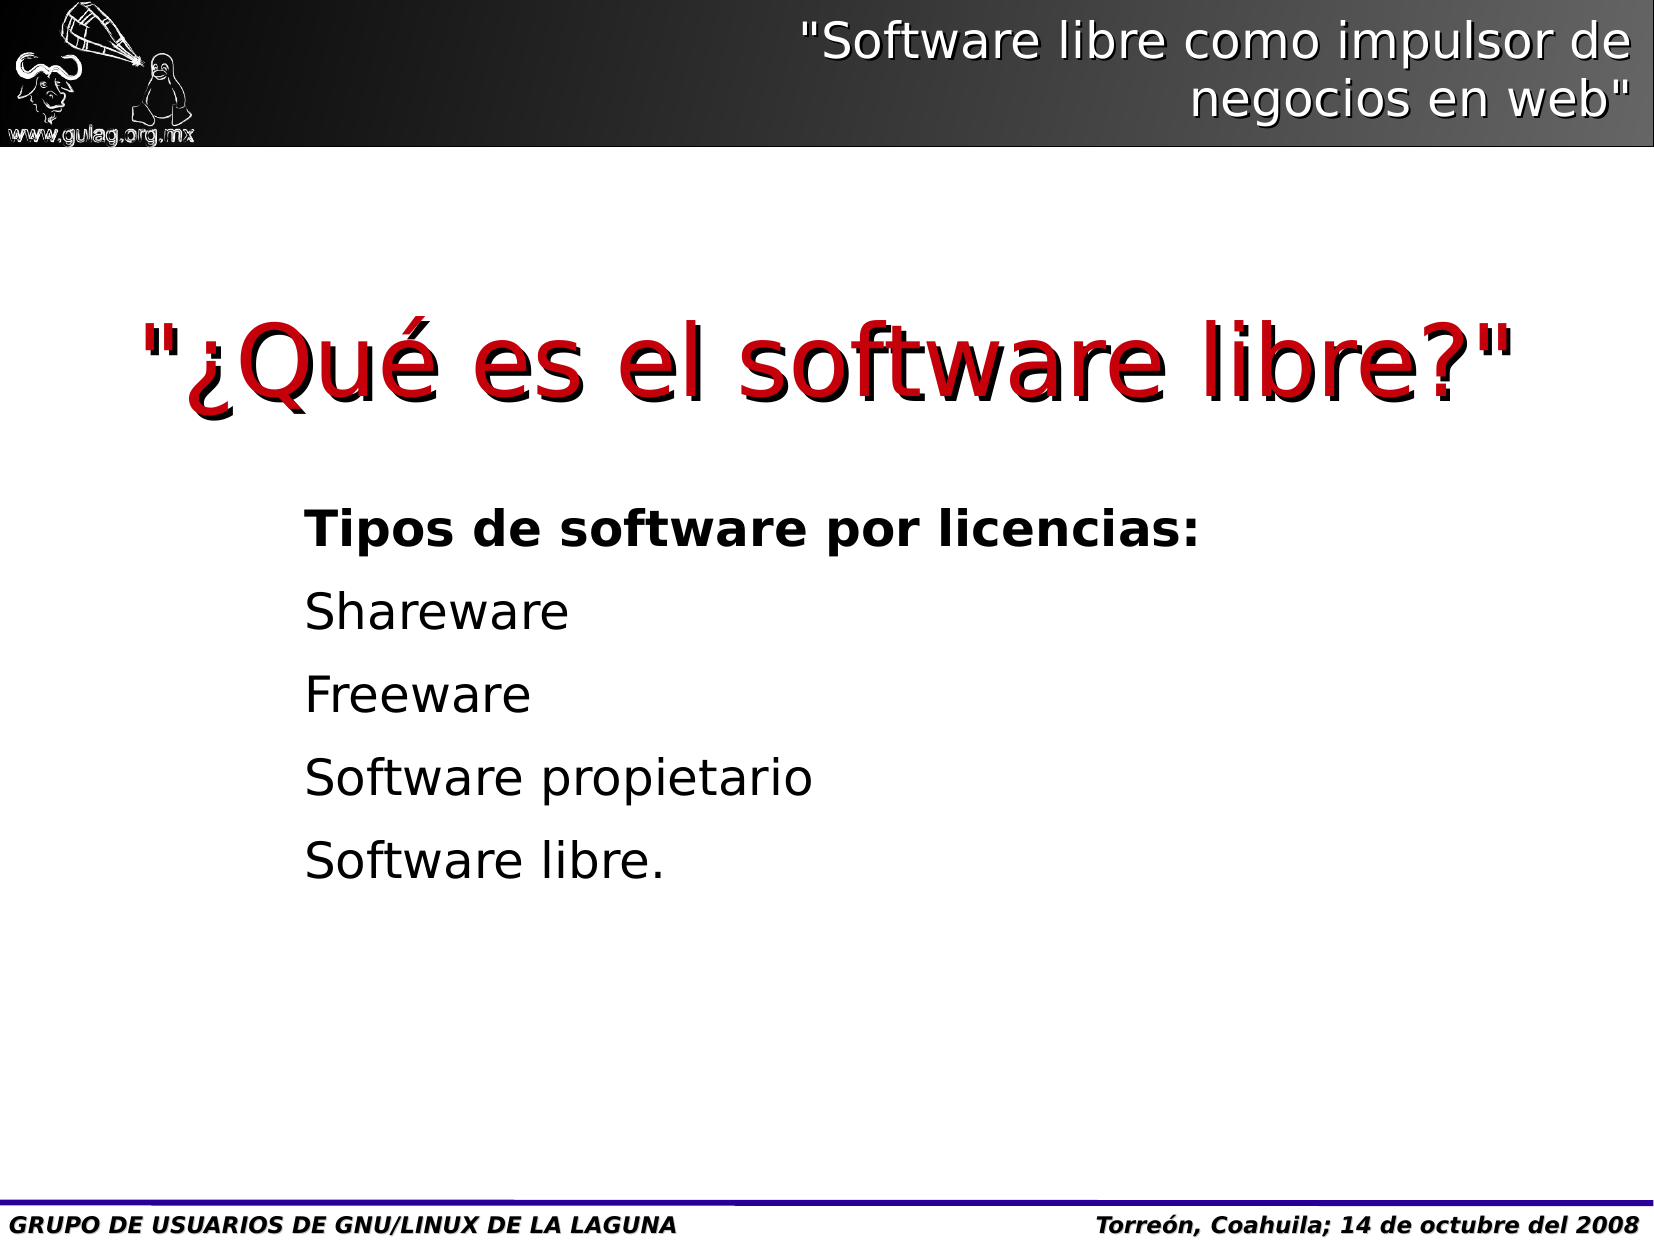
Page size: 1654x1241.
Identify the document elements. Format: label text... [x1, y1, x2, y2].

text_box [0, 0, 5, 147]
text_box "¿Qué es el software libre?" [29, 296, 1625, 428]
text_box Tipos de software por licencias: Shareware Freeware Software propietario Software libre. [289, 492, 1353, 898]
picture [5, 0, 197, 148]
text_box [197, 0, 1654, 147]
text_box GRUPO DE USUARIOS DE GNU/LINUX DE LA LAGUNA [0, 1204, 694, 1241]
text_box Torreón, Coahuila; 14 de octubre del 2008 [1080, 1204, 1654, 1241]
text_box "Software libre como impulsor de negocios en web" [750, 4, 1648, 136]
